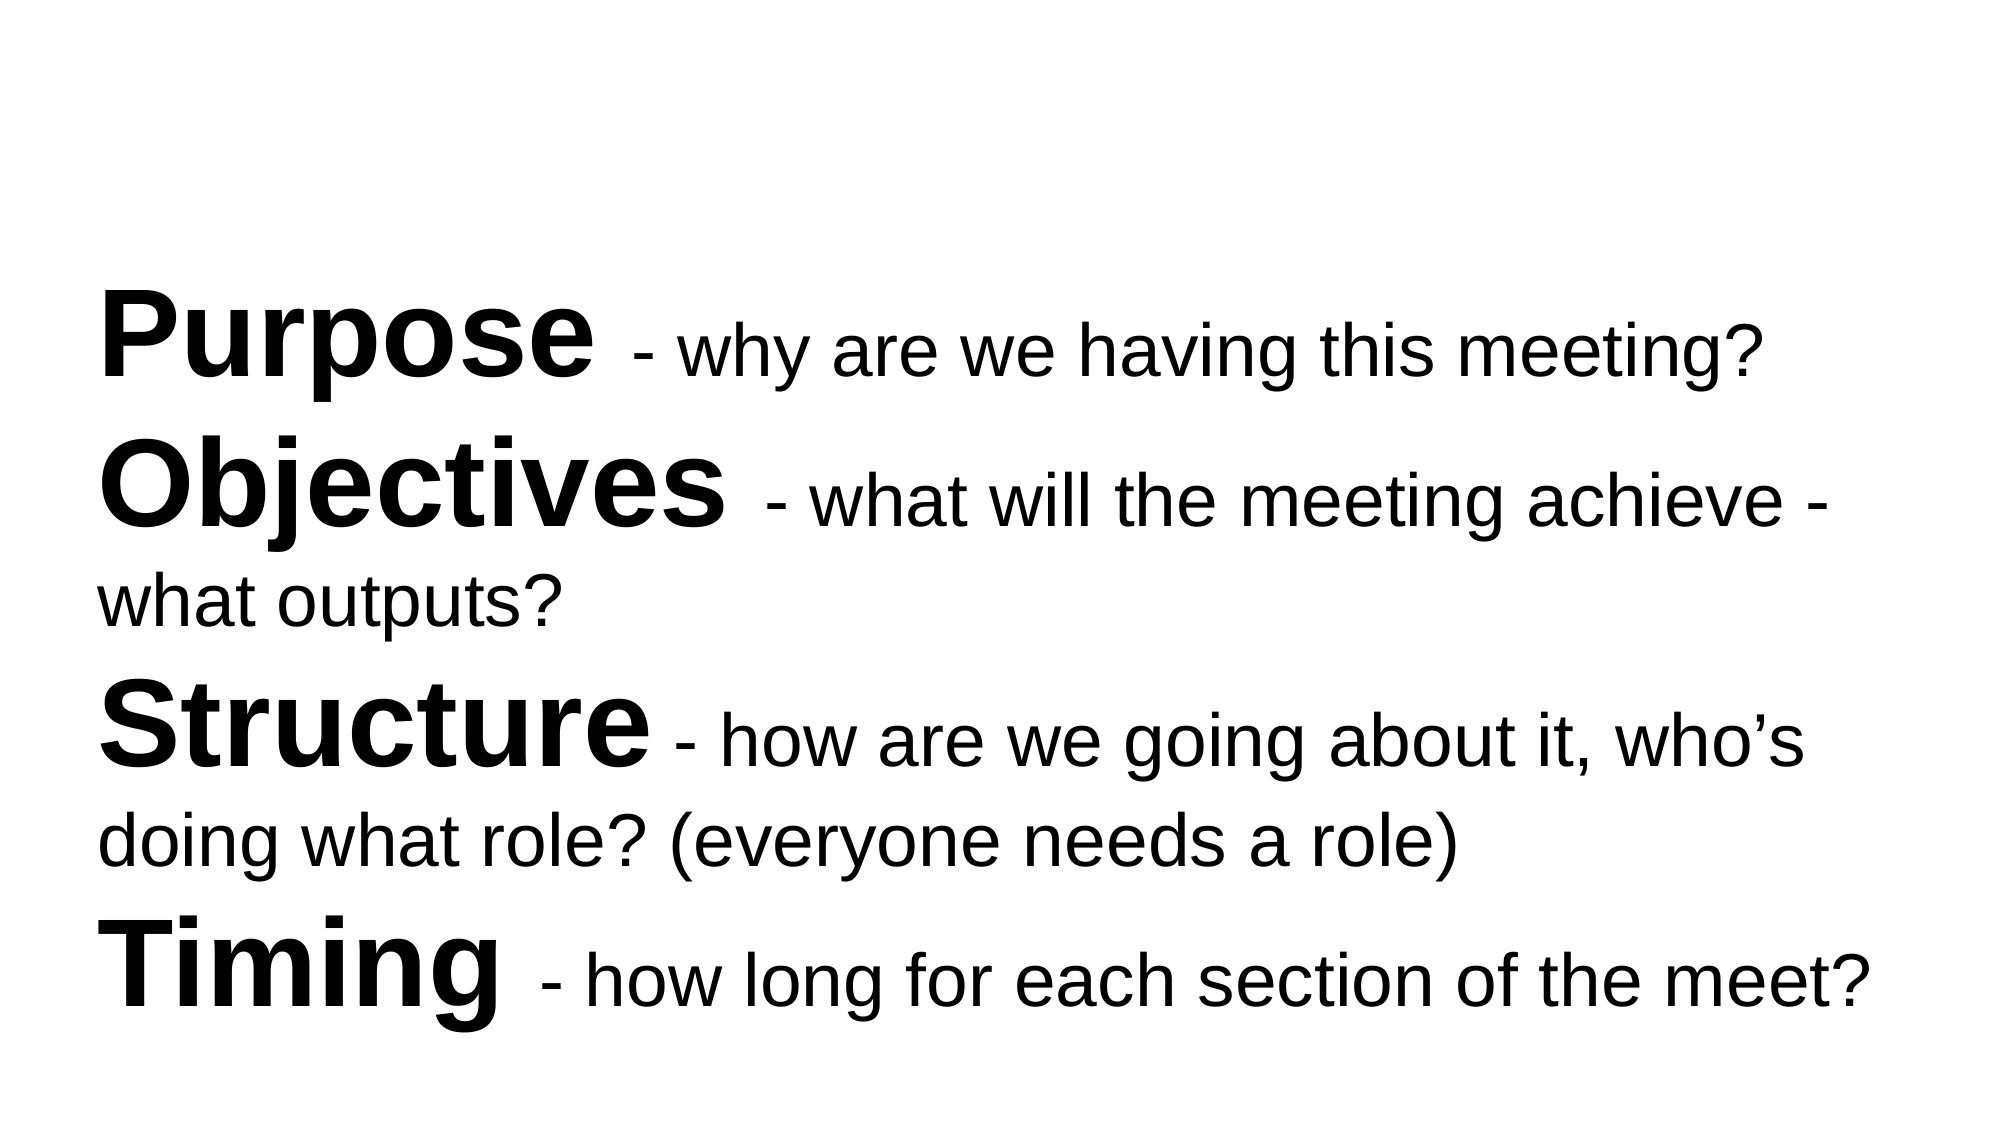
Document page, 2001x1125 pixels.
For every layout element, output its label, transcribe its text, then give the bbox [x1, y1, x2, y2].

text_box Purpose - why are we having this meeting? Objectives - what will the meeting achieve - what outputs? Structure - how are we going about it, who’s doing what role? (everyone needs a role) Timing - how long for each section of the meet? [82, 243, 1898, 1125]
